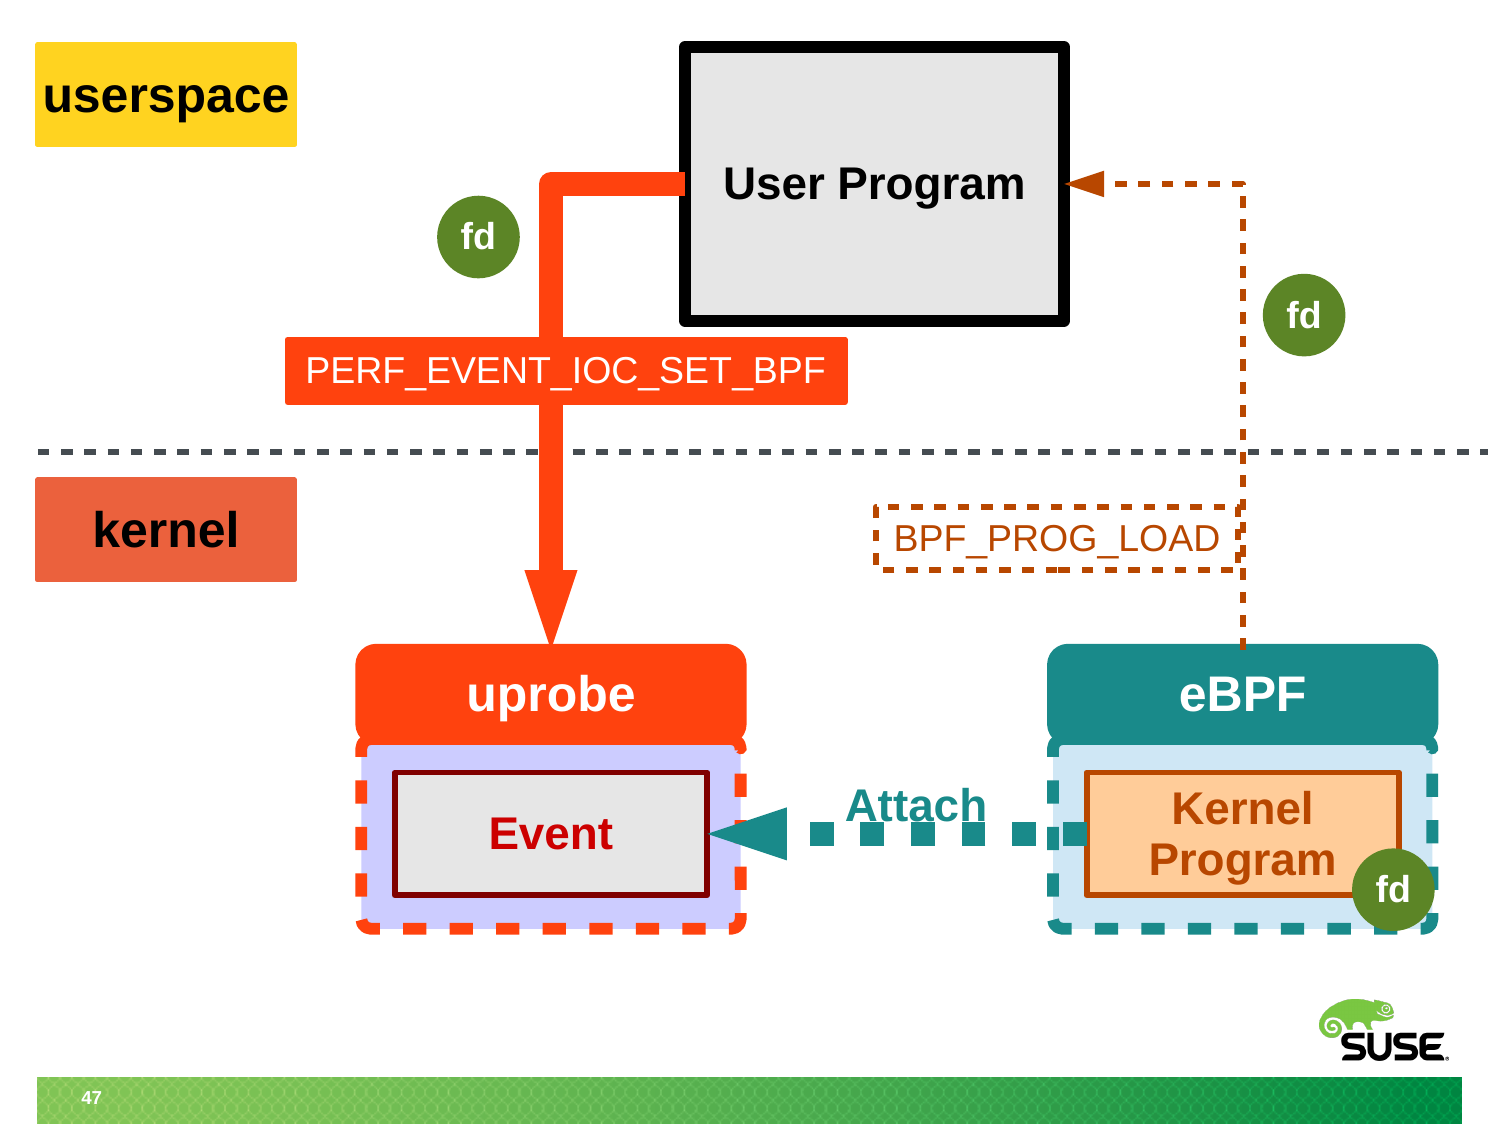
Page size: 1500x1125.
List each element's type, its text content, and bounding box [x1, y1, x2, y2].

text_box [1401, 896, 1433, 929]
text_box Attach [829, 772, 1003, 839]
text_box userspace [37, 44, 295, 145]
text_box fd [439, 197, 518, 277]
text_box kernel [37, 479, 295, 581]
text_box eBPF [1053, 649, 1433, 740]
text_box [361, 739, 741, 929]
picture [1319, 999, 1449, 1061]
text_box Event [394, 772, 708, 896]
text_box BPF_PROG_LOAD [875, 506, 1239, 570]
picture [37, 1077, 1462, 1124]
text_box User Program [684, 47, 1065, 321]
text_box PERF_EVENT_IOC_SET_BPF [287, 339, 845, 403]
text_box fd [1354, 850, 1433, 929]
text_box uprobe [361, 649, 741, 740]
text_box Kernel Program [1086, 772, 1399, 896]
text_box fd [1265, 276, 1344, 355]
text_box [1053, 739, 1433, 929]
